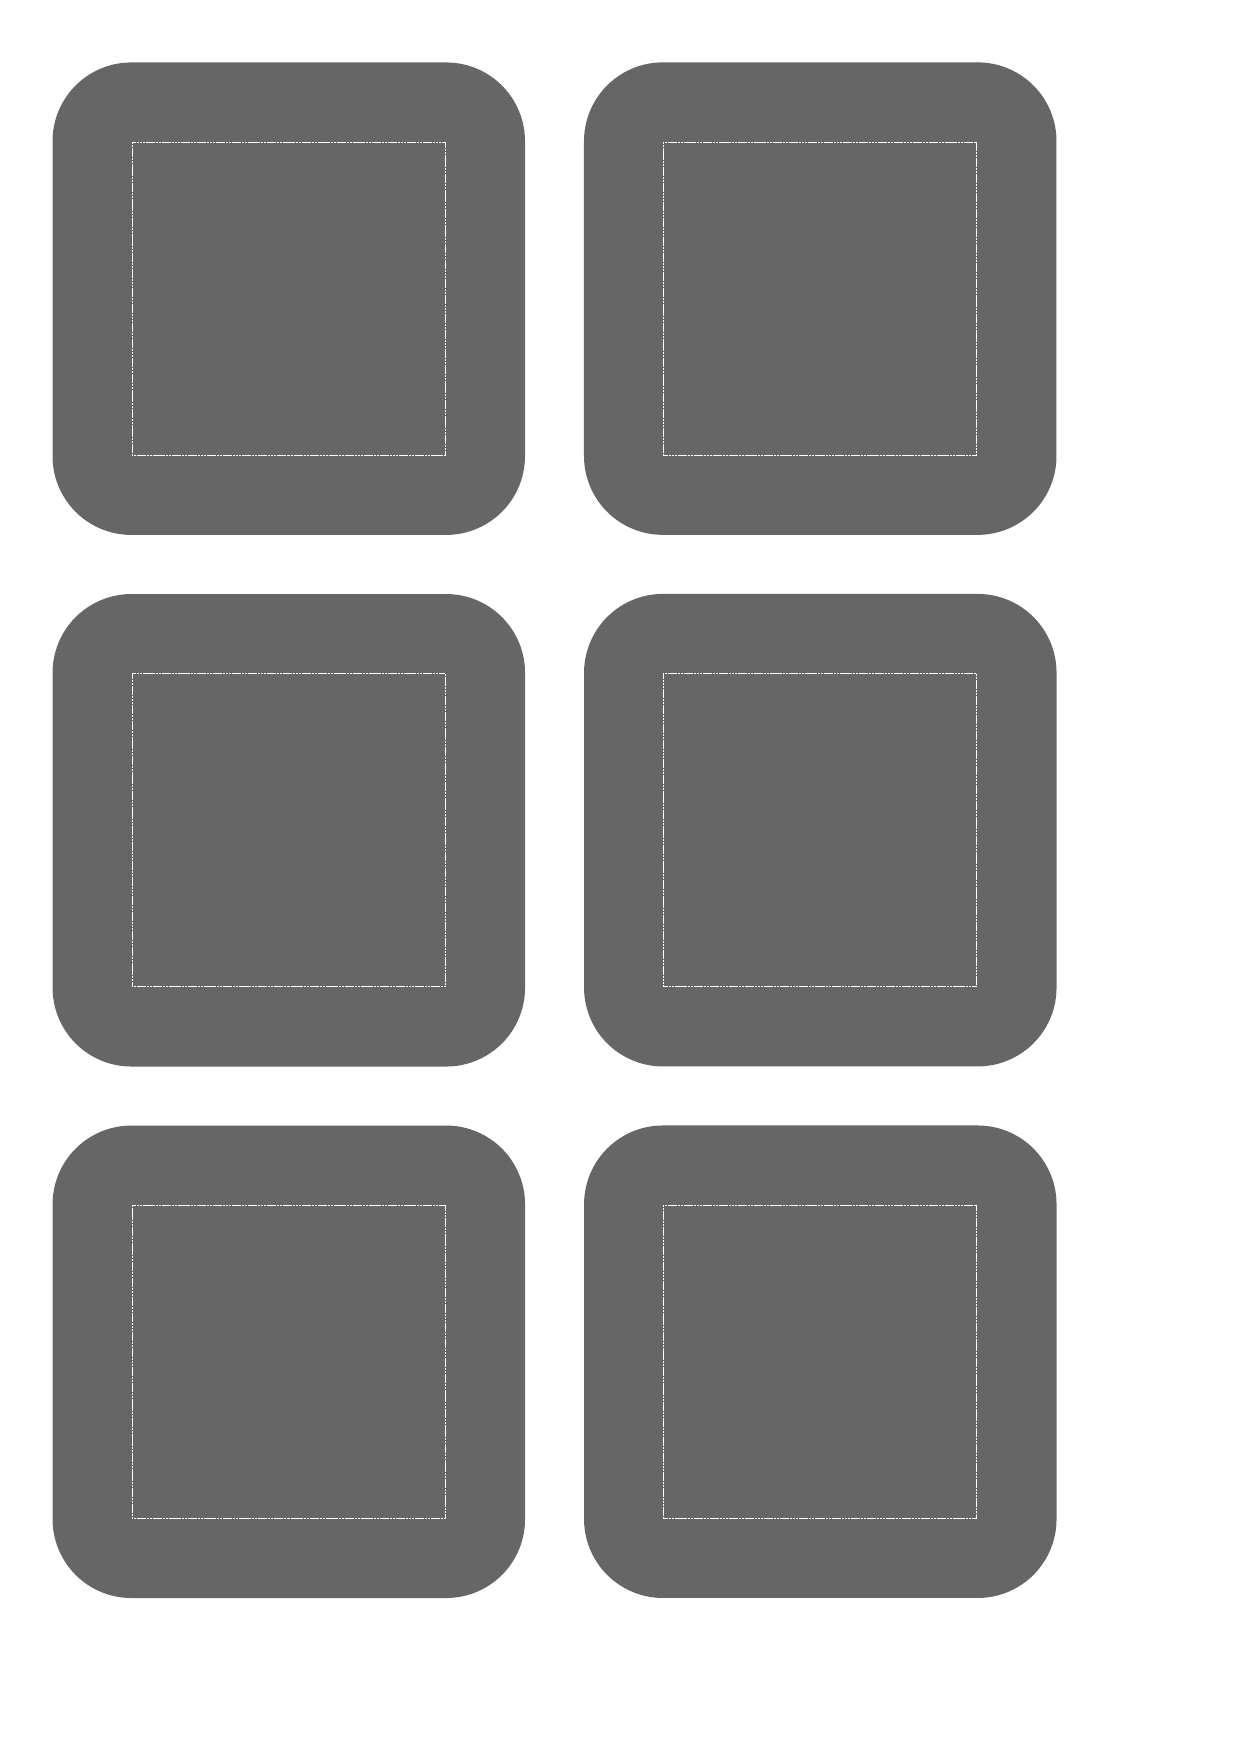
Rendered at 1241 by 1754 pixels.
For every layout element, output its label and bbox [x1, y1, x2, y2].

text_box [584, 1125, 1057, 1598]
text_box [584, 593, 1057, 1067]
text_box [52, 1125, 526, 1599]
text_box [52, 594, 526, 1067]
text_box [583, 62, 1057, 535]
text_box [52, 62, 526, 535]
